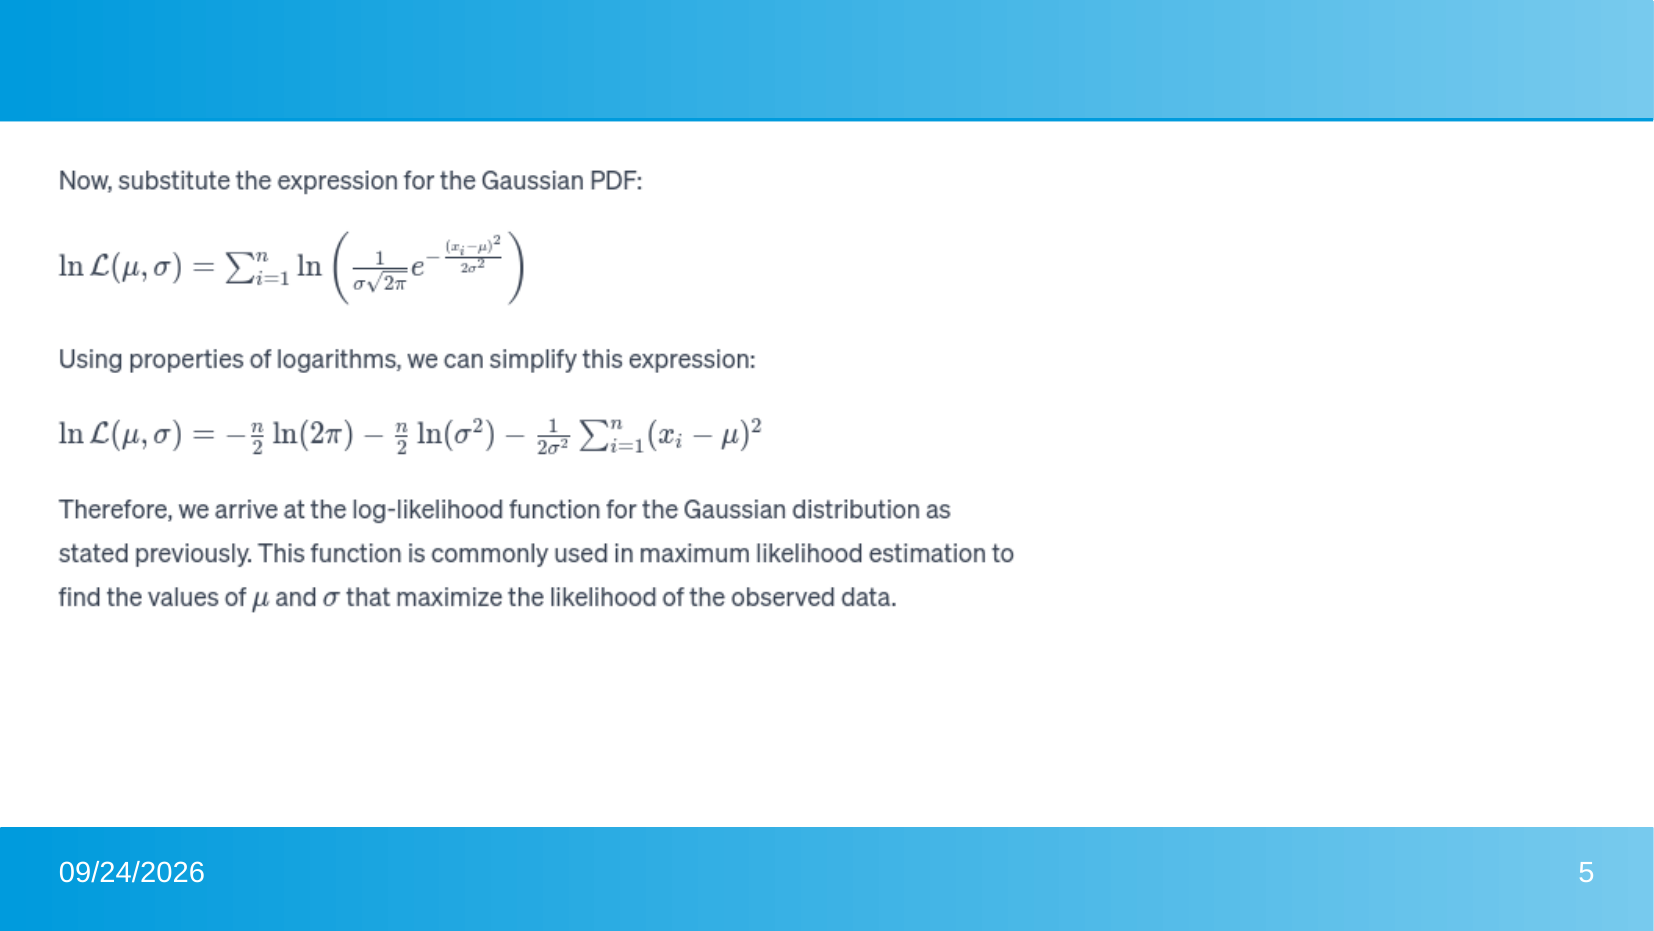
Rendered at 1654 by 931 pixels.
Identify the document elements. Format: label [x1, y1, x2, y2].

picture [37, 149, 1040, 622]
